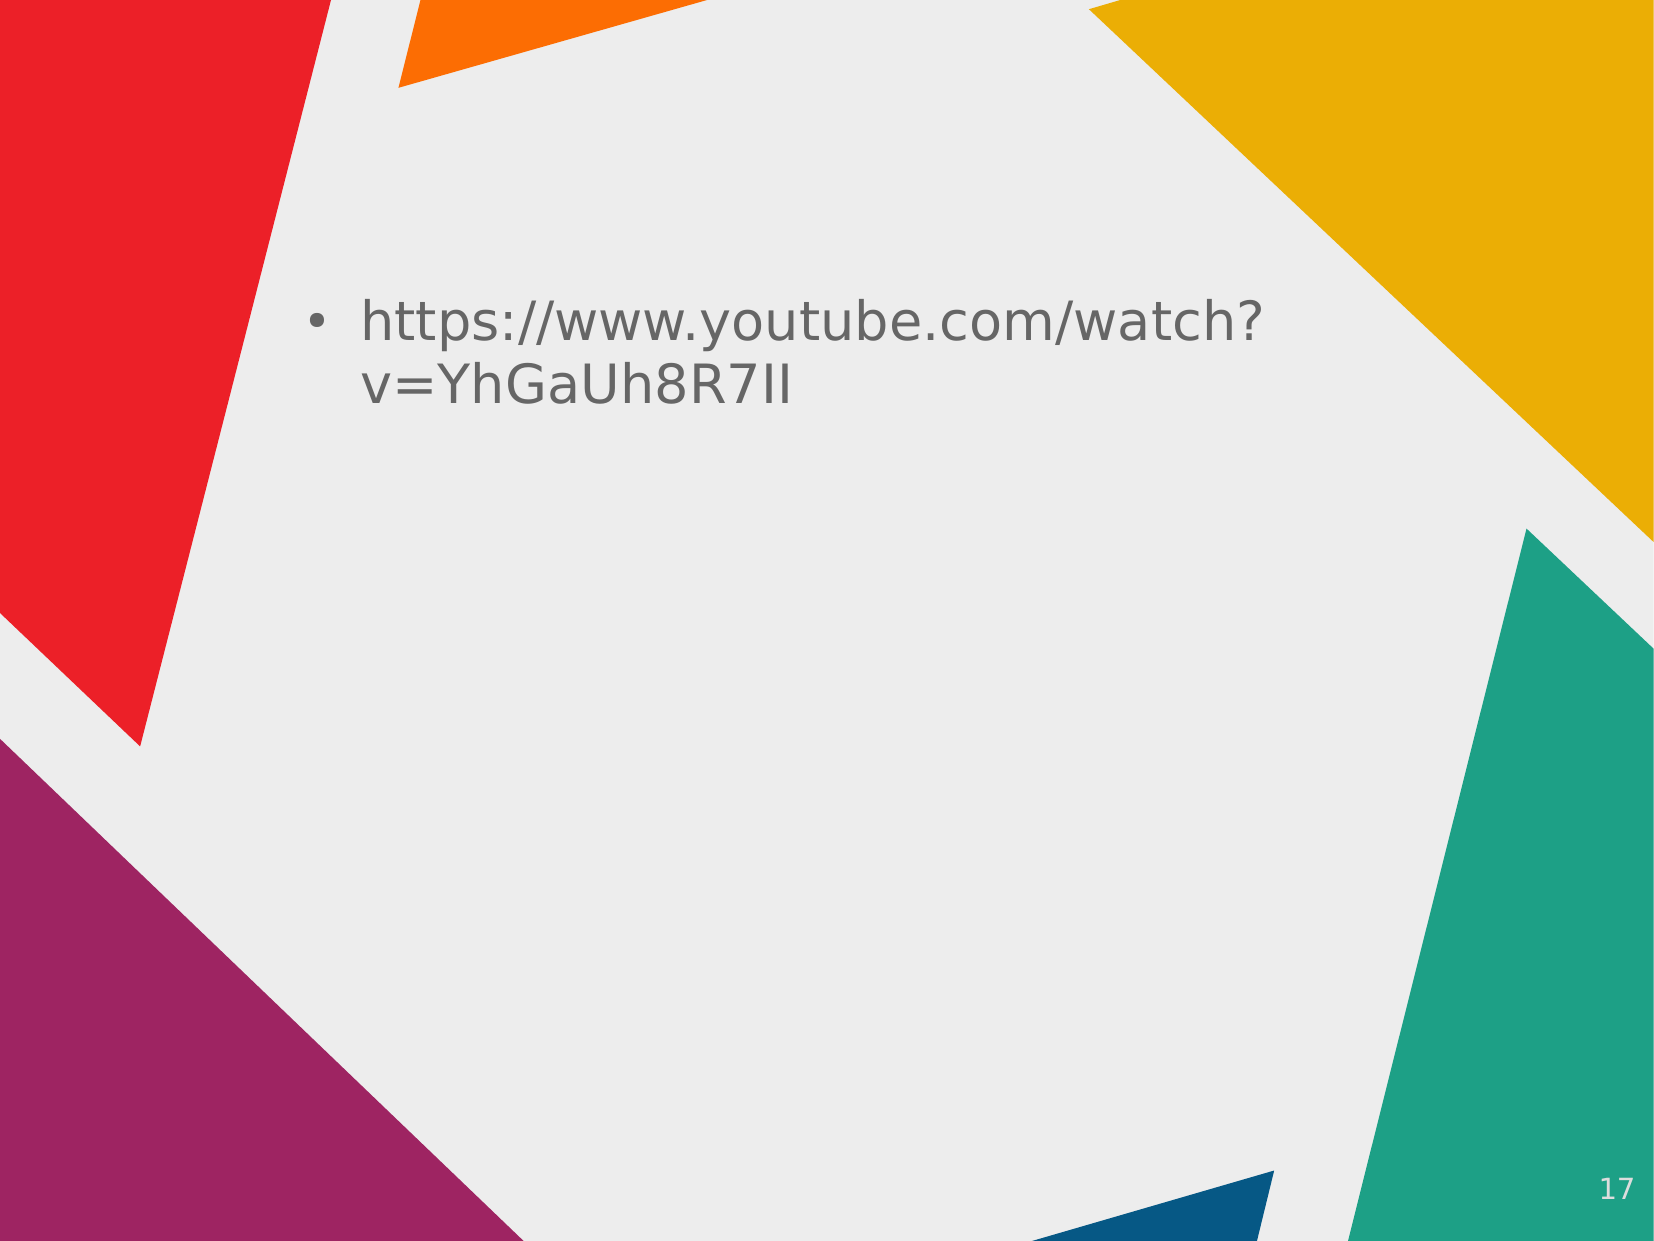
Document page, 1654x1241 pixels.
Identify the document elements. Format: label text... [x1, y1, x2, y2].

list https://www.youtube.com/watch?v=YhGaUh8R7II [289, 290, 1372, 1090]
